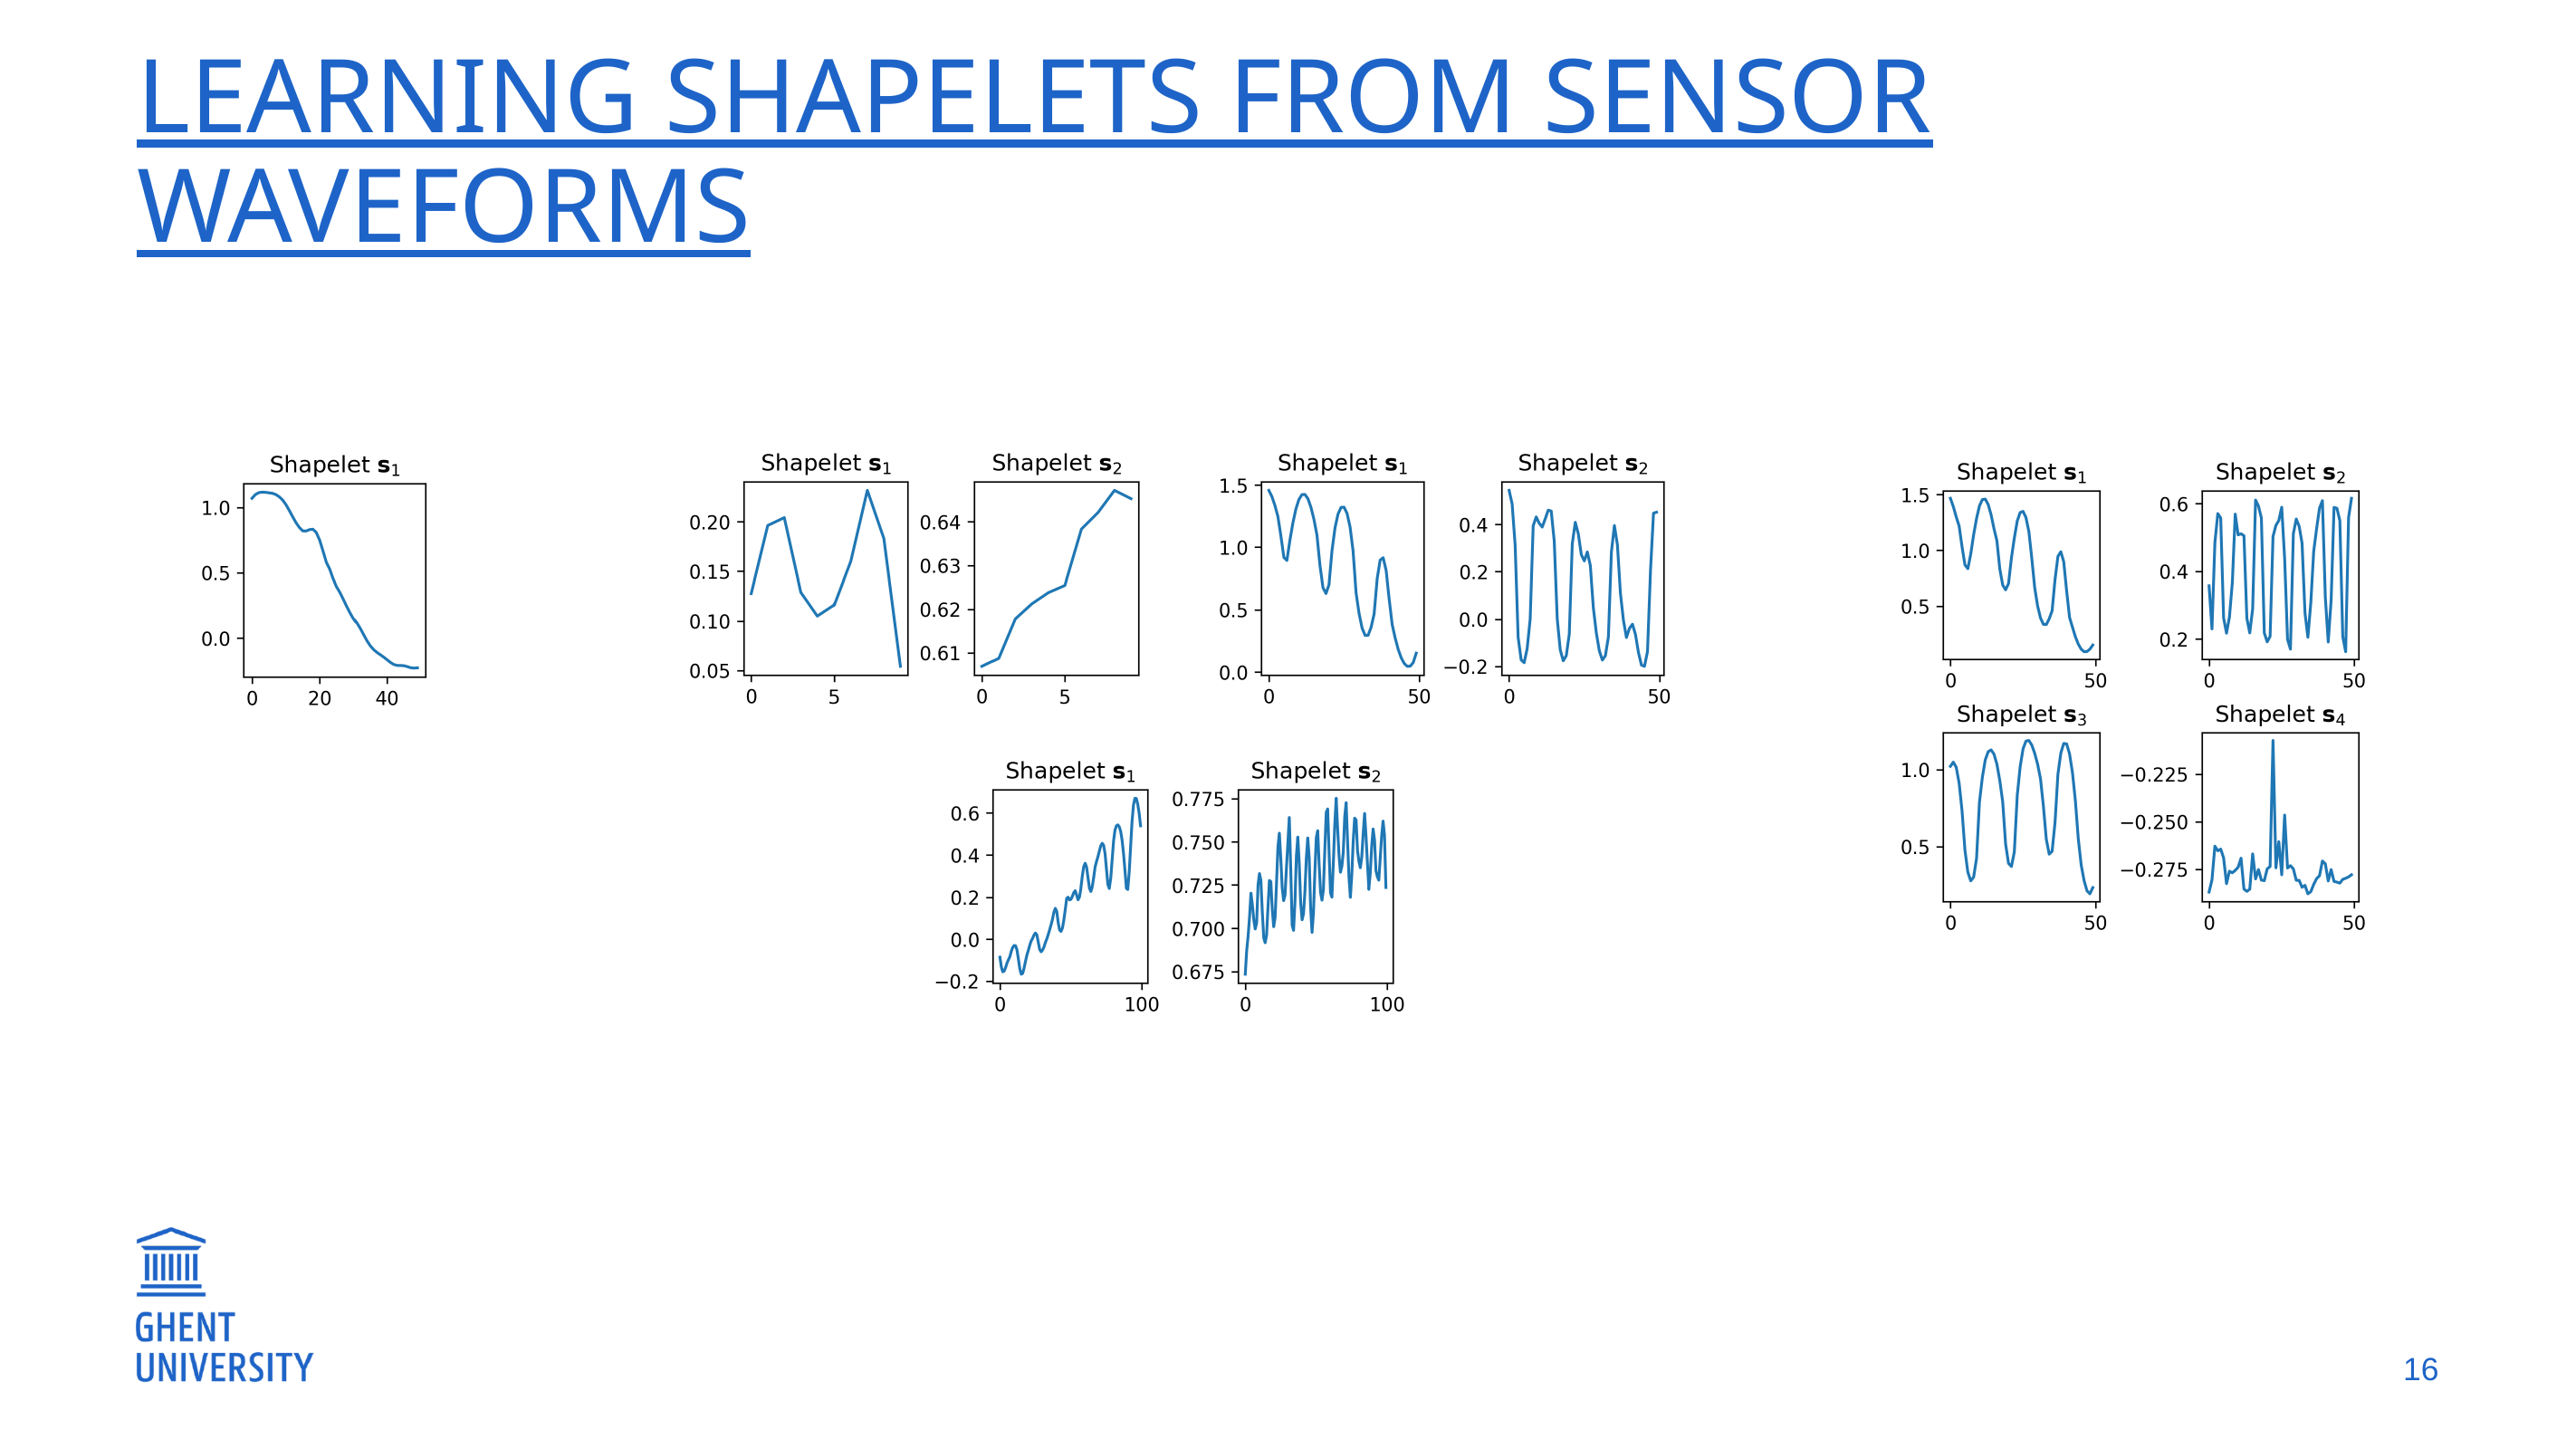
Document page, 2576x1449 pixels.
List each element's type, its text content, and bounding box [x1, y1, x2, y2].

picture [1204, 438, 1685, 721]
picture [1886, 447, 2380, 947]
picture [187, 440, 439, 723]
picture [675, 438, 1152, 721]
picture [68, 1175, 411, 1449]
title LEARNING sHAPELETS FROM SENSOR wAVEFORMS [123, 37, 2456, 166]
picture [920, 746, 1419, 1029]
